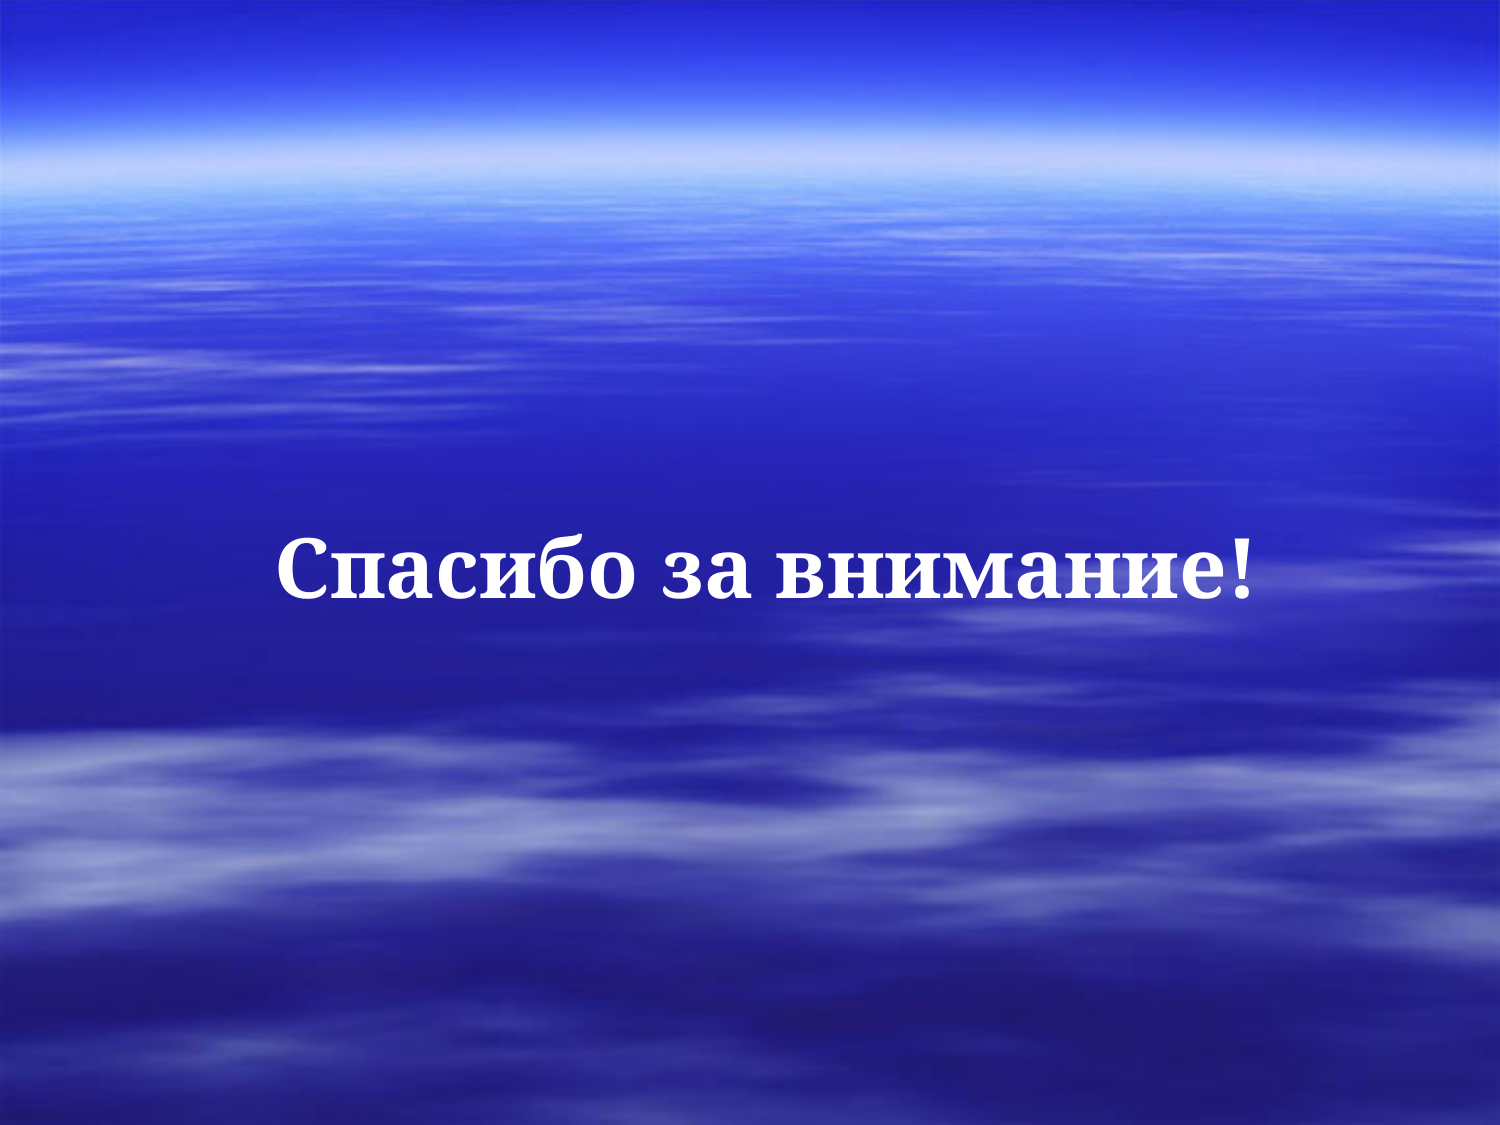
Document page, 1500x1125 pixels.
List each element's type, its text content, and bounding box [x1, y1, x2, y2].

text_box Спасибо за внимание! [259, 507, 1323, 623]
picture [0, 0, 1500, 1125]
